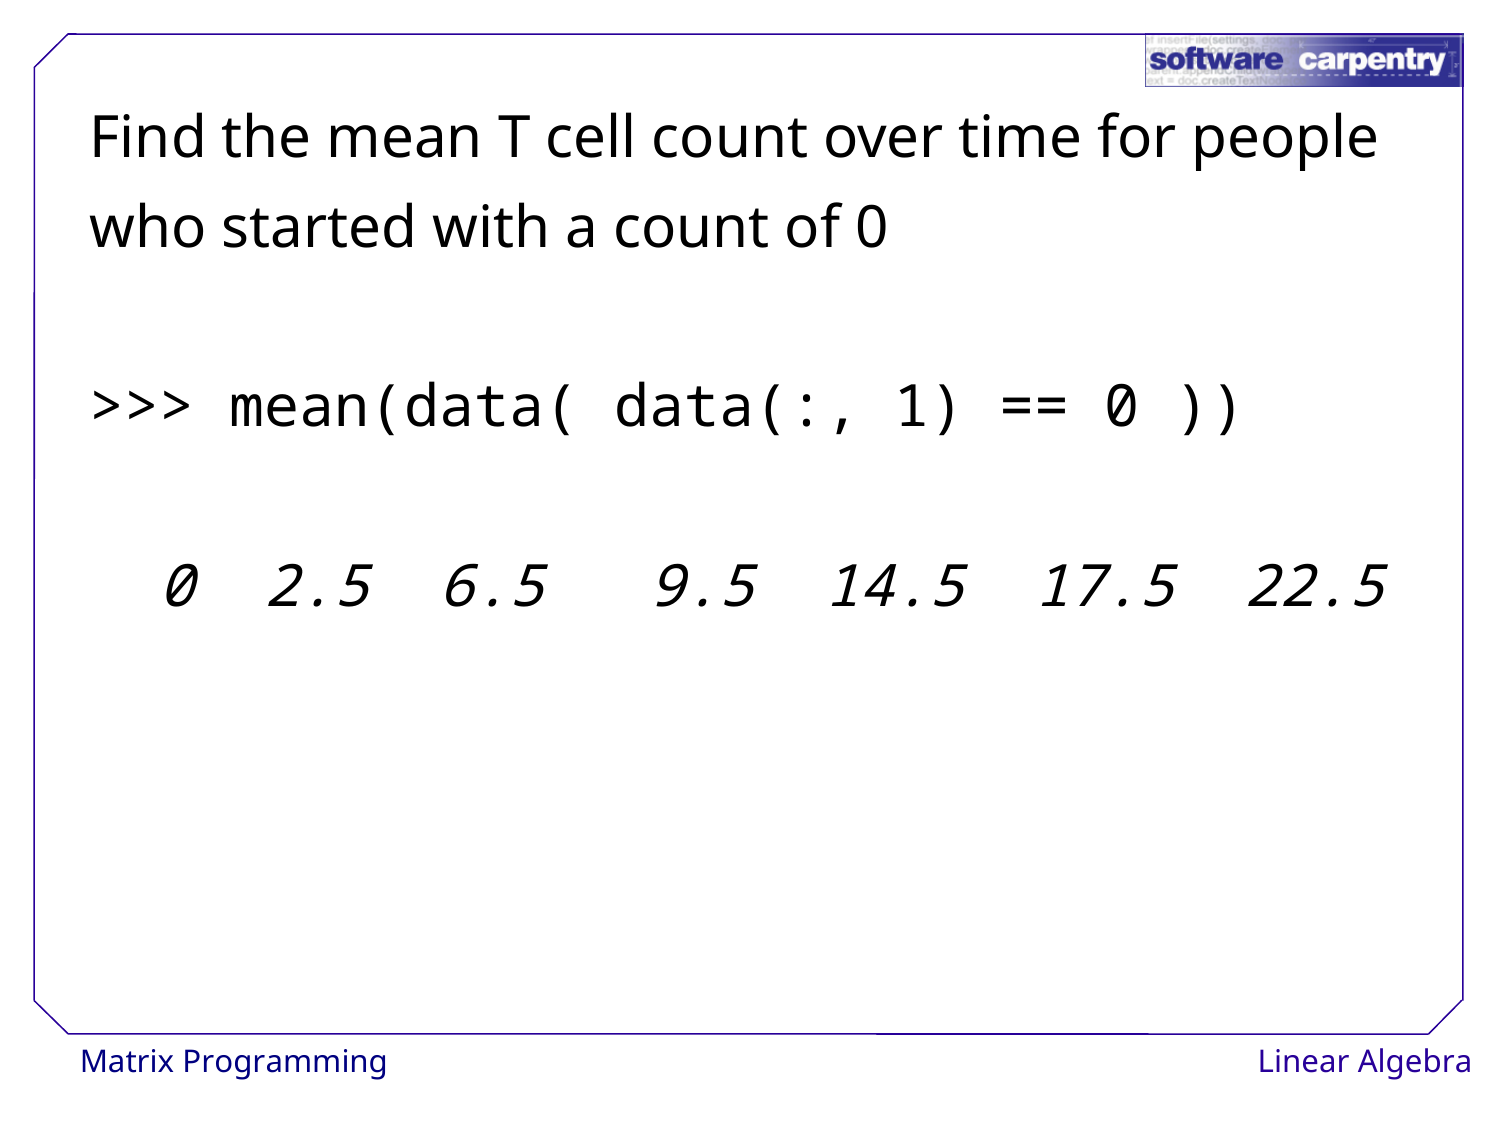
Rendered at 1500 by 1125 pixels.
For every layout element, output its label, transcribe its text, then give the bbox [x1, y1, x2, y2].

list Find the mean T cell count over time for people who started with a count of 0 >>> mean(data( data(:, 1) == 0 )) 0 2.5 6.5 9.5 14.5 17.5 22.5 [75, 99, 1426, 1013]
picture [1145, 33, 1464, 87]
